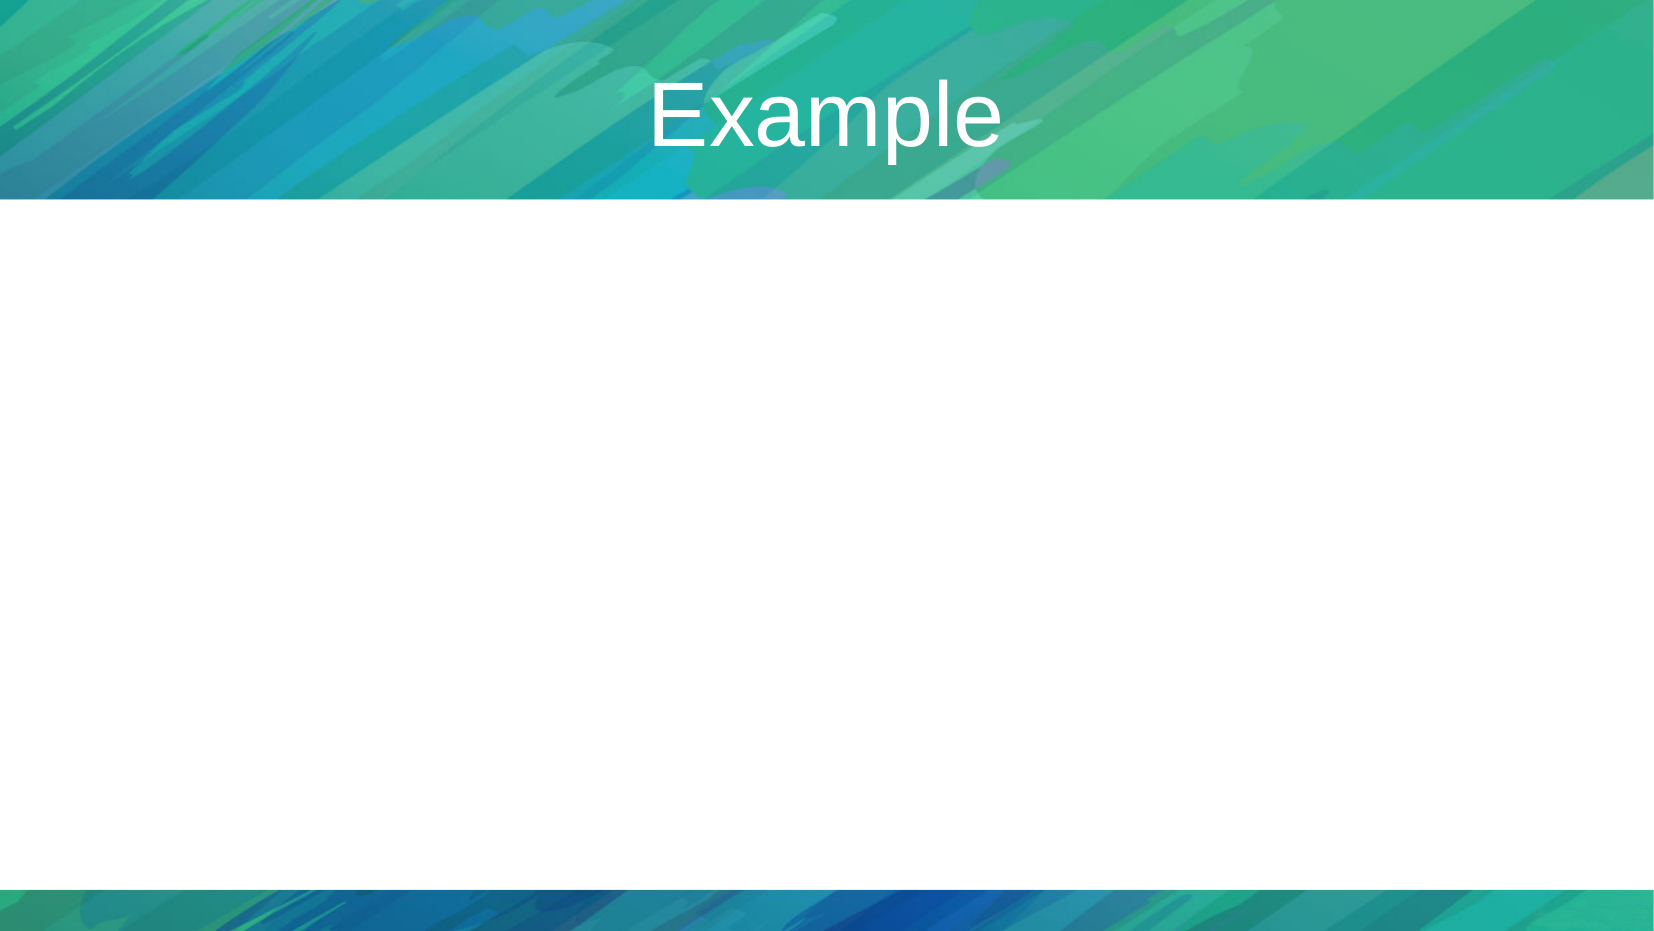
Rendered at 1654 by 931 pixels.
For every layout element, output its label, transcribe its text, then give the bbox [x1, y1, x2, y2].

title Example [82, 37, 1571, 193]
picture [0, 0, 1654, 931]
